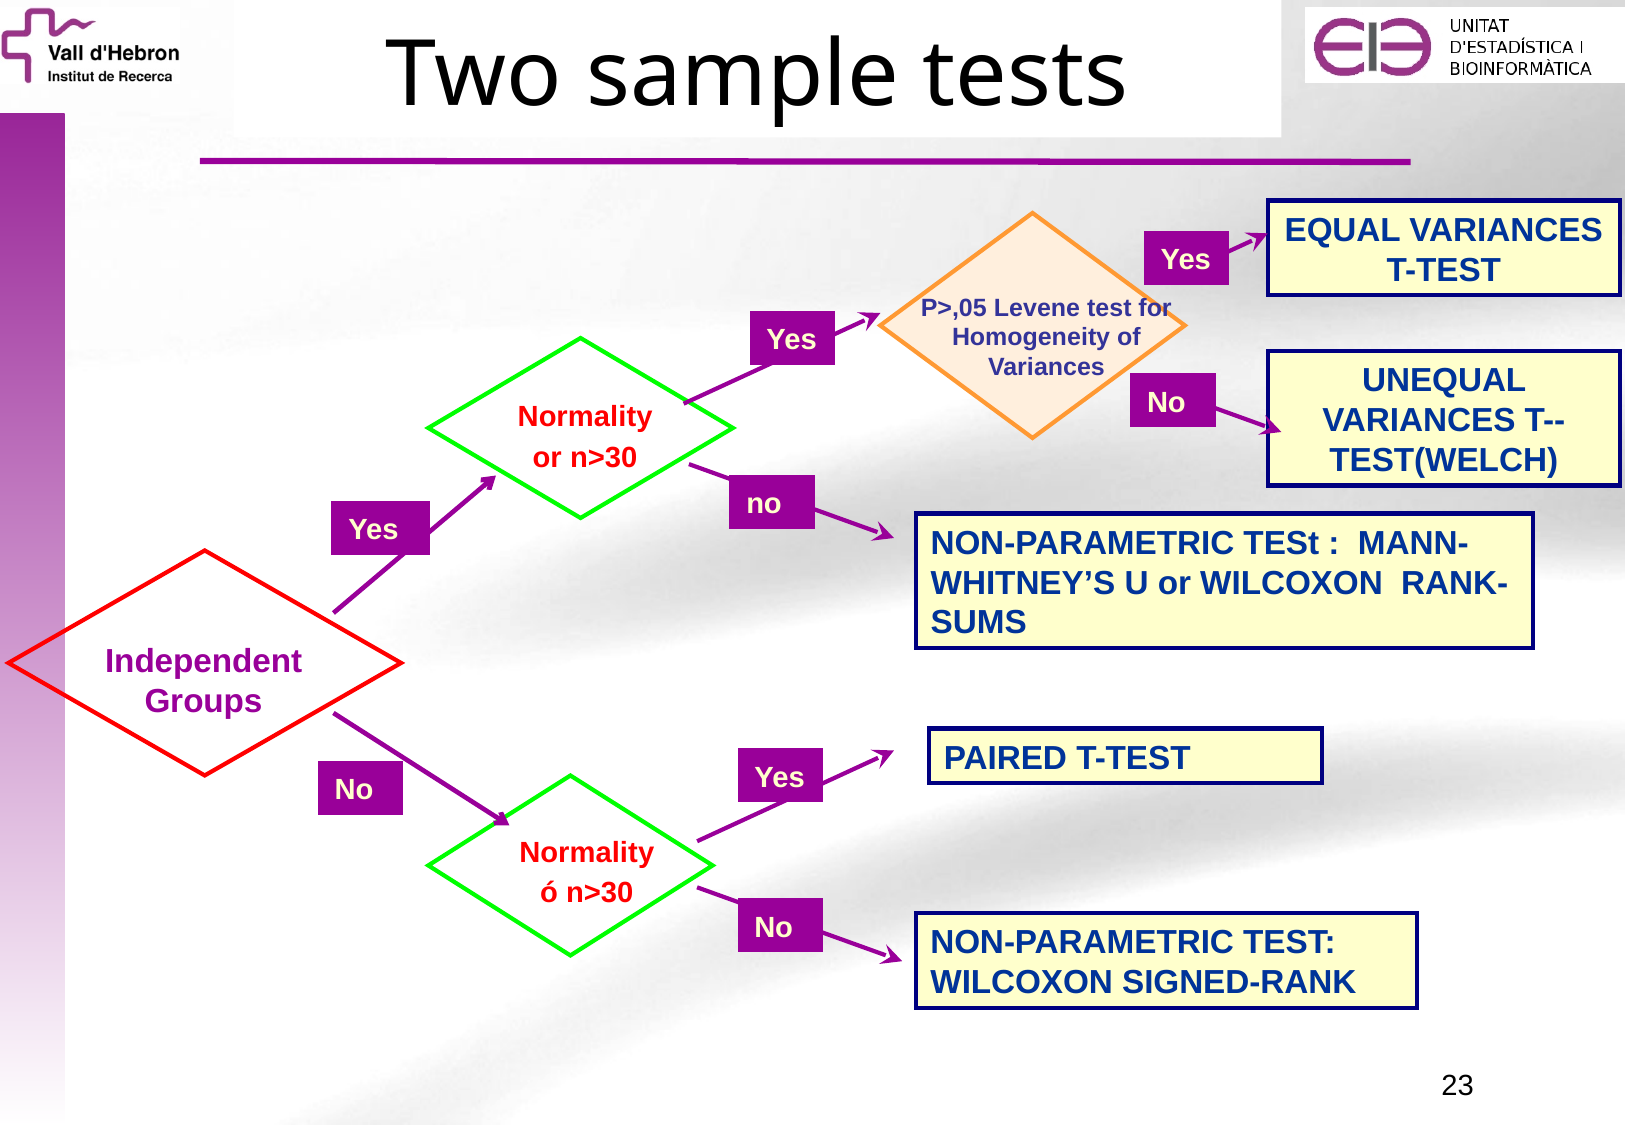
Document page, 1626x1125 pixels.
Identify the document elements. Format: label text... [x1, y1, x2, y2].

text_box Normality ó n>30 [428, 825, 746, 917]
text_box Yes [1145, 233, 1228, 284]
text_box NON-PARAMETRIC TESt : MANN-WHITNEY’S U or WILCOXON RANK-SUMS [915, 513, 1534, 649]
text_box [937, 212, 1128, 283]
picture [0, 0, 1625, 1125]
text_box No [1132, 375, 1214, 426]
text_box P>,05 Levene test for Homogeneity of Variances [888, 283, 1206, 470]
text_box NON-PARAMETRIC TEST: WILCOXON SIGNED-RANK [915, 912, 1417, 1008]
text_box EQUAL VARIANCES T-TEST [1267, 200, 1620, 296]
text_box No [319, 762, 402, 813]
text_box Independent Groups [31, 631, 376, 727]
text_box [880, 319, 888, 332]
text_box UNEQUAL VARIANCES T--TEST(WELCH) [1267, 350, 1620, 486]
picture [507, 779, 643, 825]
text_box Yes [751, 312, 833, 363]
picture [376, 652, 395, 674]
text_box Two sample tests [233, 0, 1282, 138]
picture [127, 727, 283, 772]
slide_number <número> [1426, 1058, 1601, 1106]
picture [71, 554, 339, 631]
text_box Normality or n>30 [444, 389, 727, 481]
picture [516, 917, 625, 952]
text_box no [731, 477, 813, 528]
text_box PAIRED T-TEST [929, 728, 1322, 784]
text_box Yes [739, 750, 821, 801]
text_box Yes [333, 502, 429, 553]
text_box No [739, 900, 821, 951]
